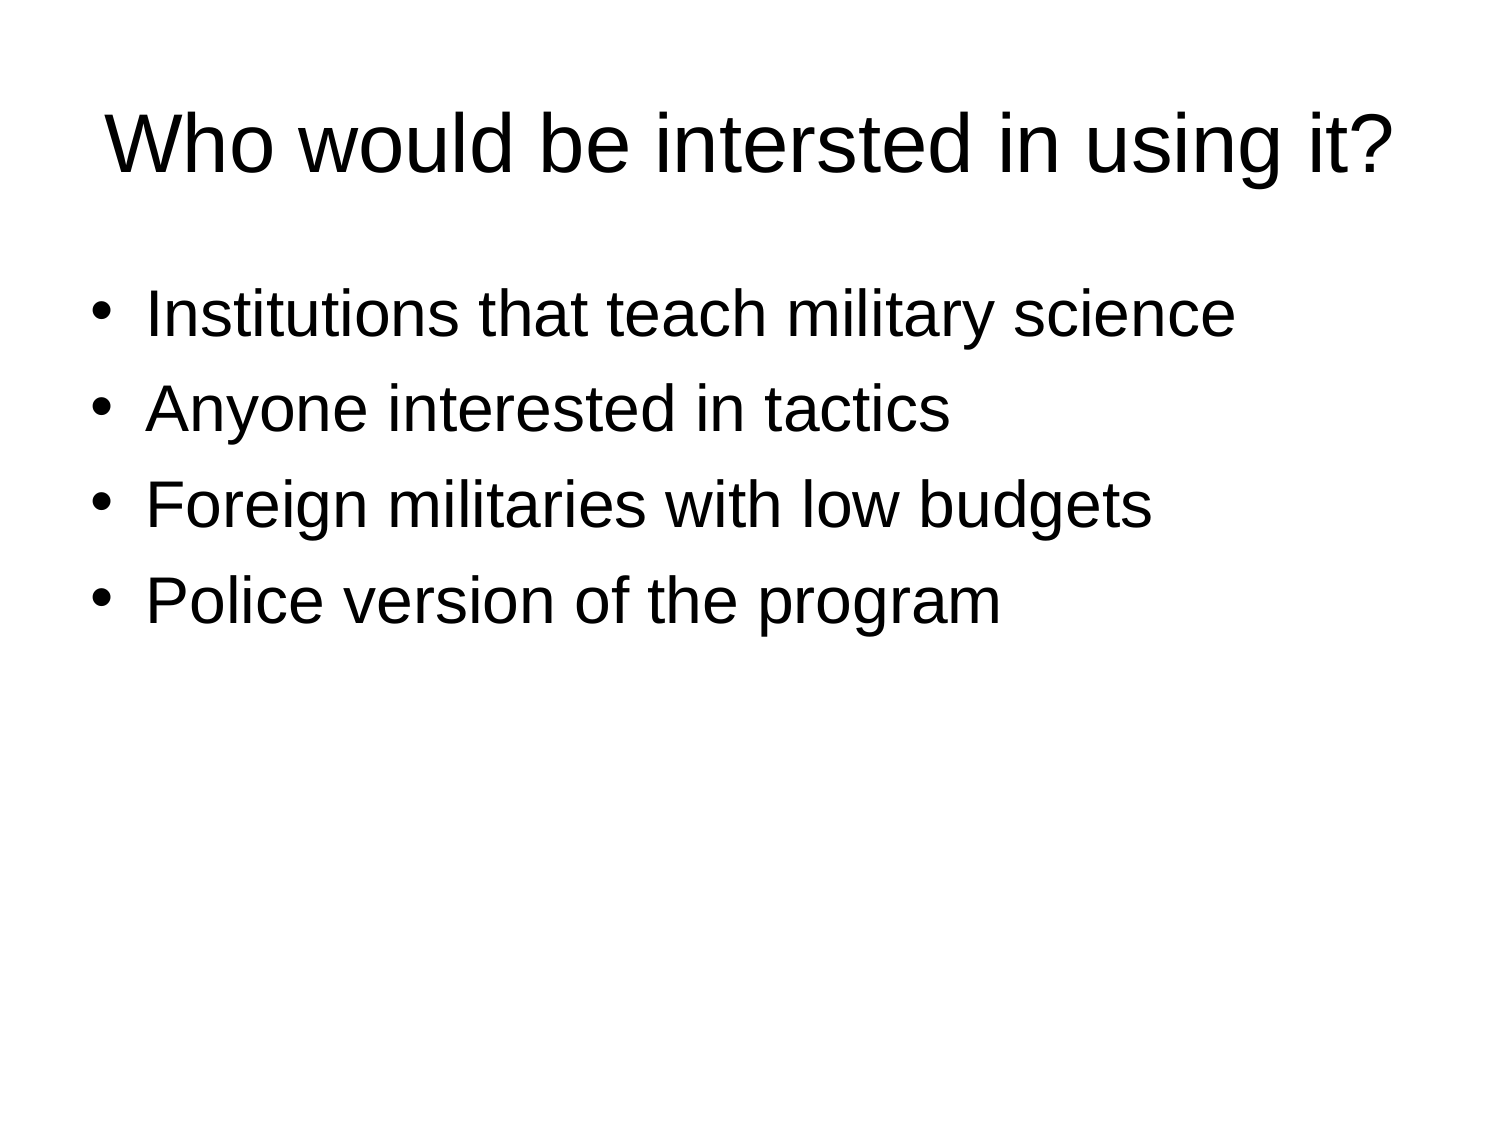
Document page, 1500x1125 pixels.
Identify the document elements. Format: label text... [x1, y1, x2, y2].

title Who would be intersted in using it? [75, 81, 1426, 198]
list Institutions that teach military science Anyone interested in tactics Foreign militaries with low budgets Police version of the program [75, 262, 1426, 648]
